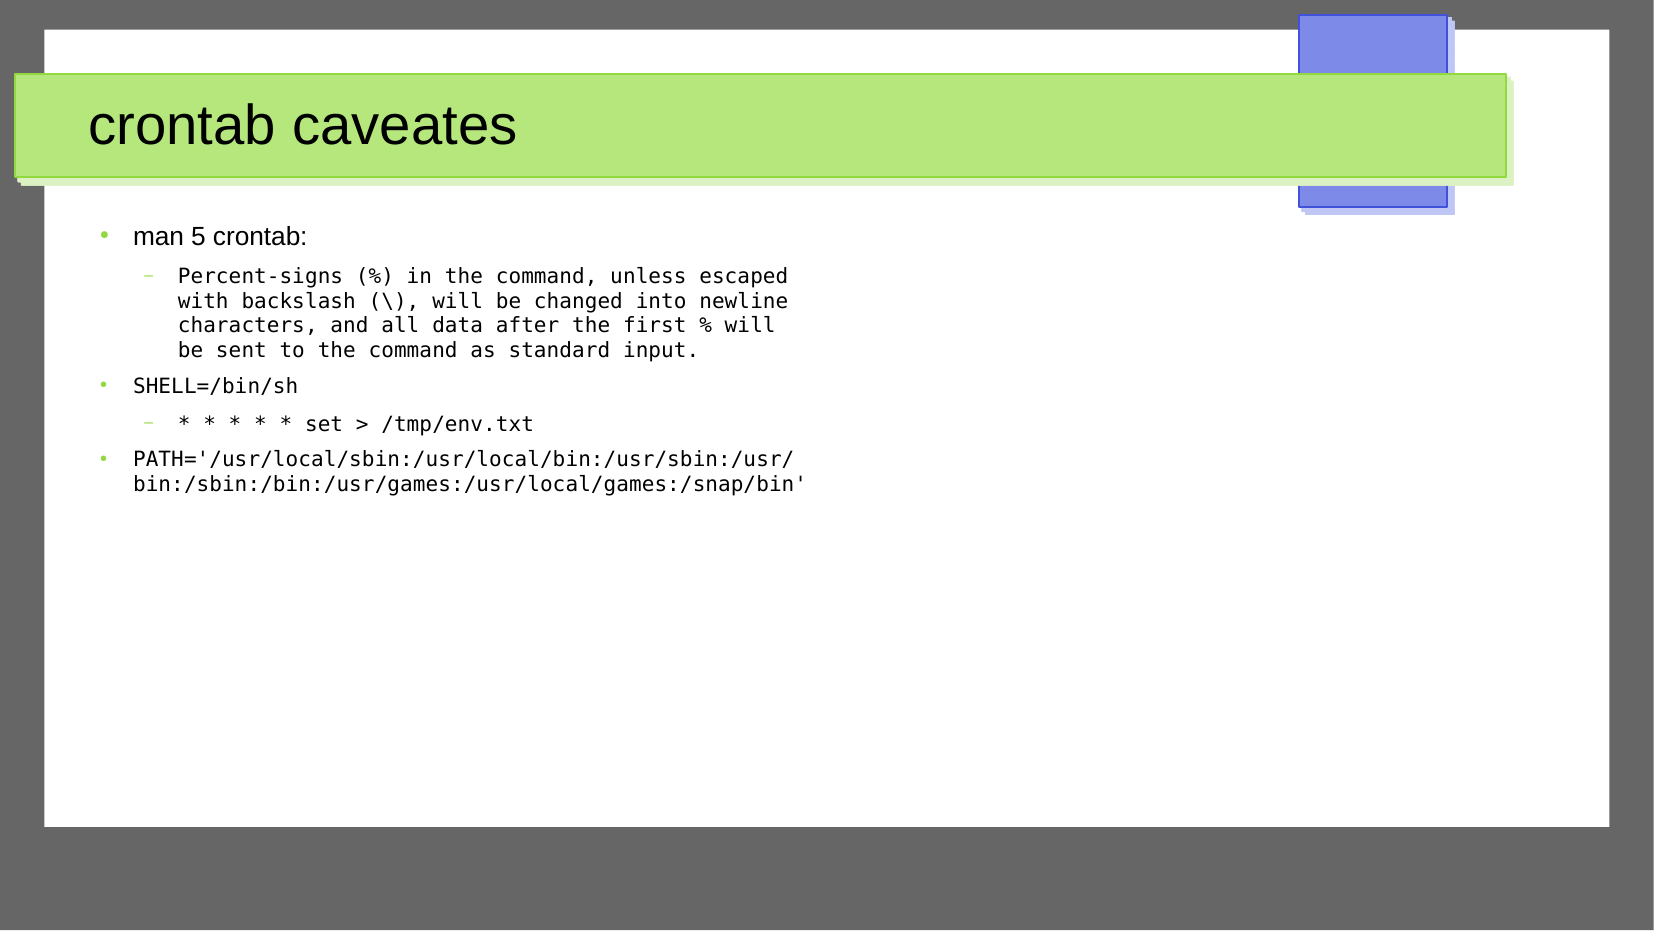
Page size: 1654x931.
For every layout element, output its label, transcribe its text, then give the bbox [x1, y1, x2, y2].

title crontab caveates [88, 73, 1506, 178]
list man 5 crontab: Percent-signs (%) in the command, unless escaped with backslash (\), will be changed into newline characters, and all data after the first % will be sent to the command as standard input. SHELL=/bin/sh * * * * * set > /tmp/env.txt PATH='/usr/local/sbin:/usr/local/bin:/usr/sbin:/usr/bin:/sbin:/bin:/usr/games:/usr/local/games:/snap/bin' [88, 221, 809, 504]
